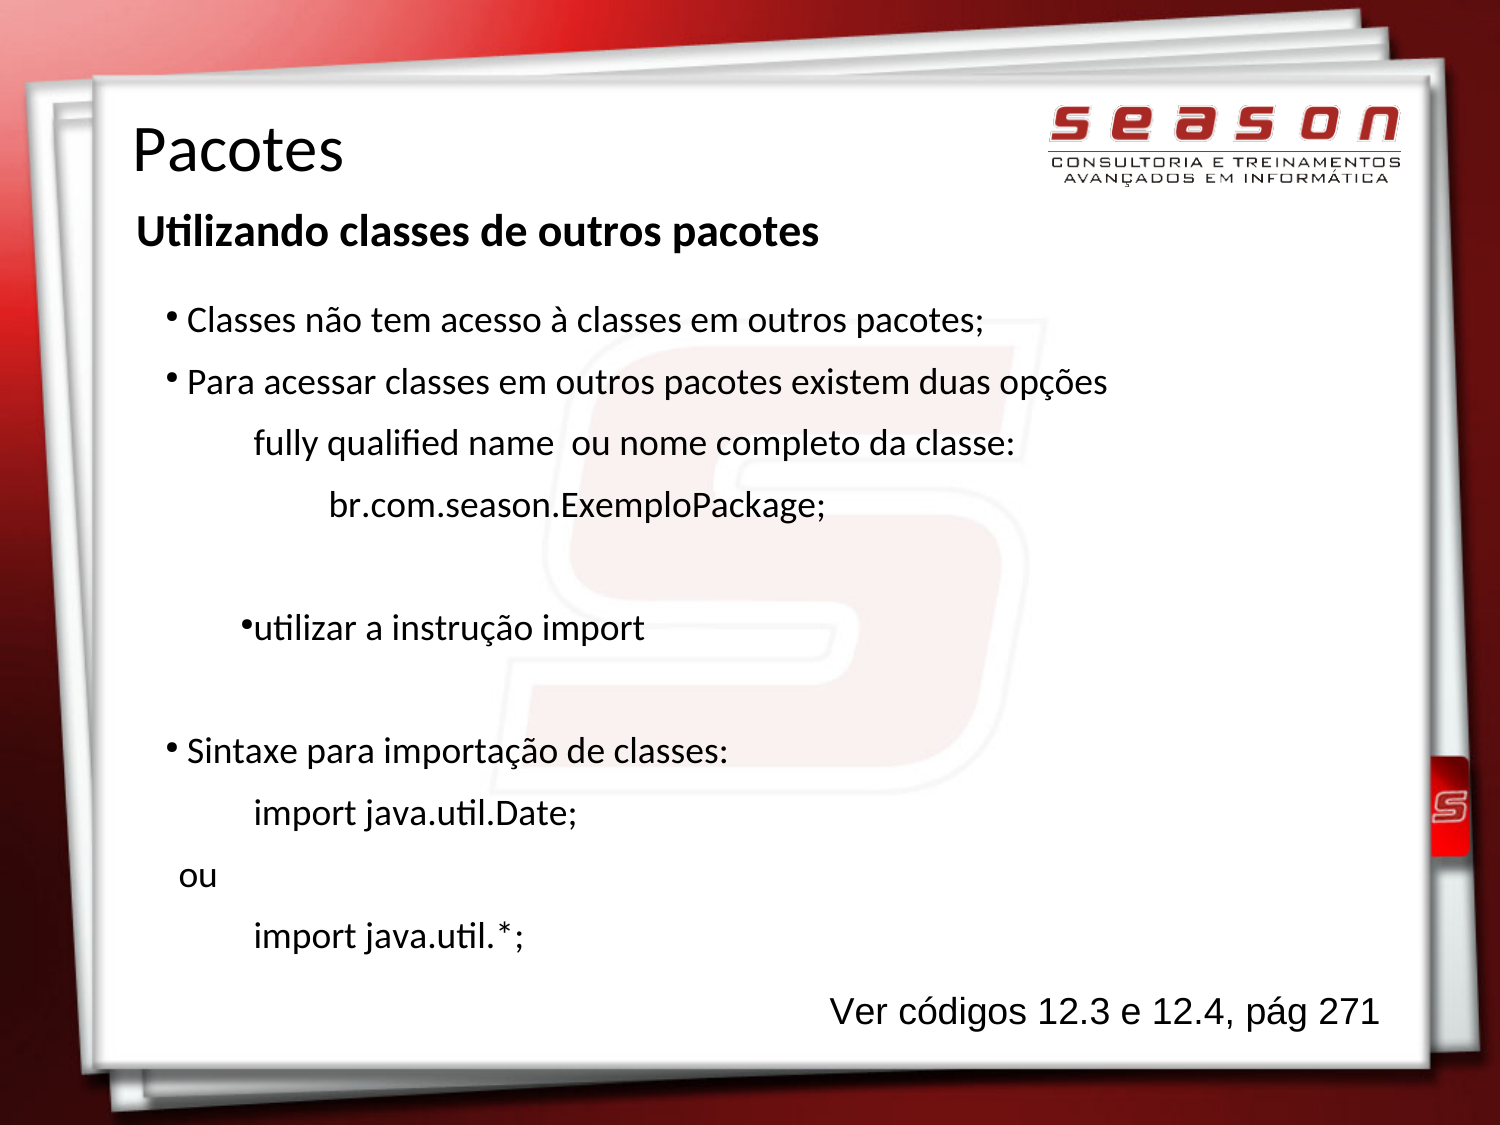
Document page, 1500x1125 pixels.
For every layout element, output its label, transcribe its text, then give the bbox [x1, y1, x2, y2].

picture [0, 0, 1500, 1125]
title Pacotes [118, 33, 1394, 257]
text_box Ver códigos 12.3 e 12.4, pág 271 [708, 979, 1396, 1040]
text_box Classes não tem acesso à classes em outros pacotes; Para acessar classes em outros pacotes existem duas opções fully qualified name ou nome completo da classe: br.com.season.ExemploPackage; utilizar a instrução import Sintaxe para importação de classes: import java.util.Date; ou import java.util.*; [165, 294, 1359, 957]
text_box Utilizando classes de outros pacotes [119, 178, 1347, 279]
